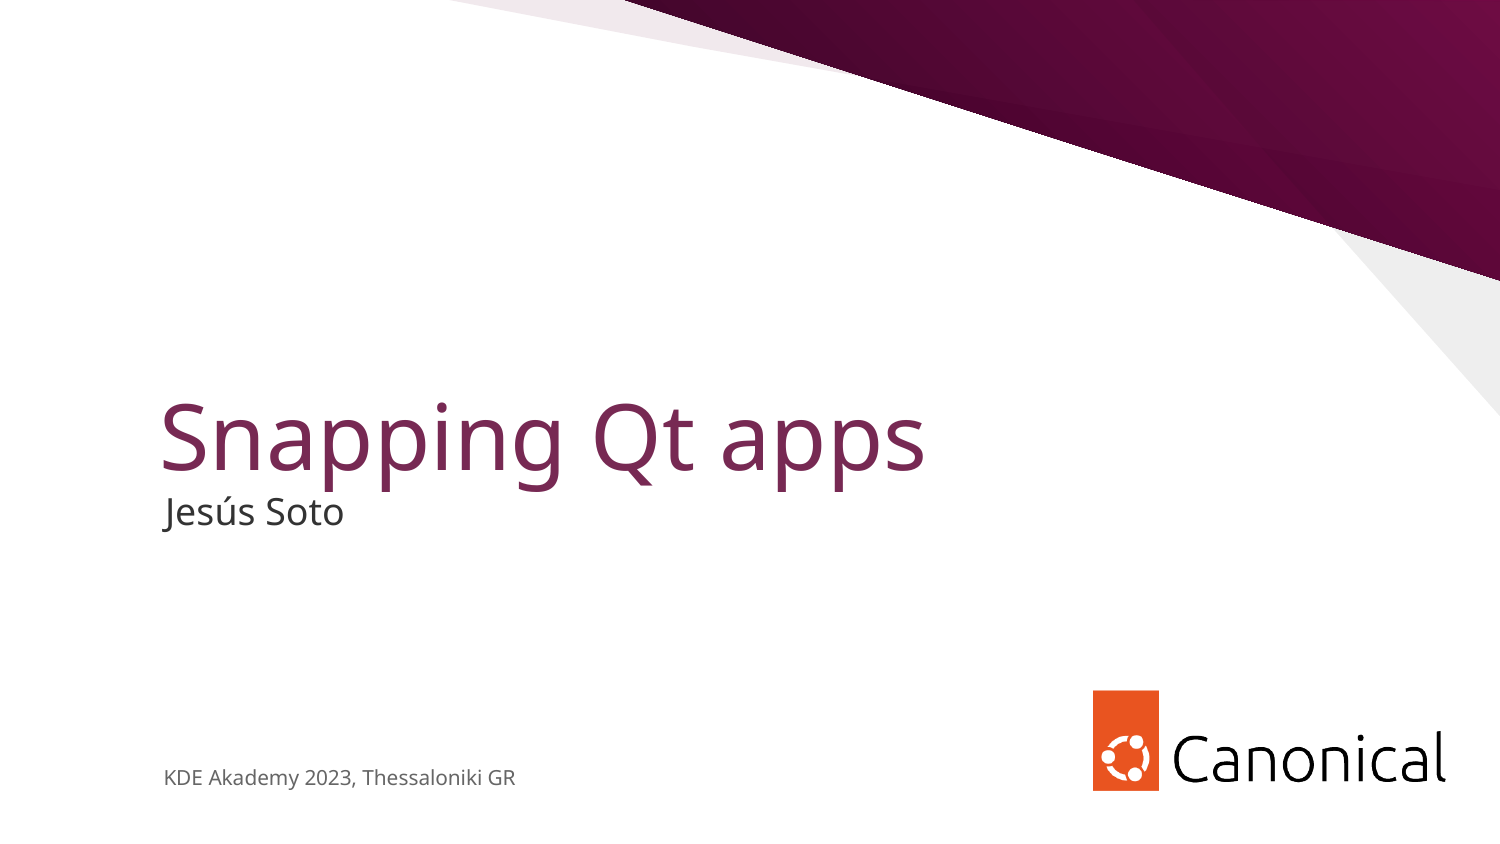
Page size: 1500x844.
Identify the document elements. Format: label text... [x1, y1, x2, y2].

subtitle Jesús Soto [164, 481, 1239, 630]
title Snapping Qt apps [159, 188, 1341, 489]
picture [1093, 690, 1452, 797]
subtitle KDE Akademy 2023, Thessaloniki GR [152, 754, 695, 821]
